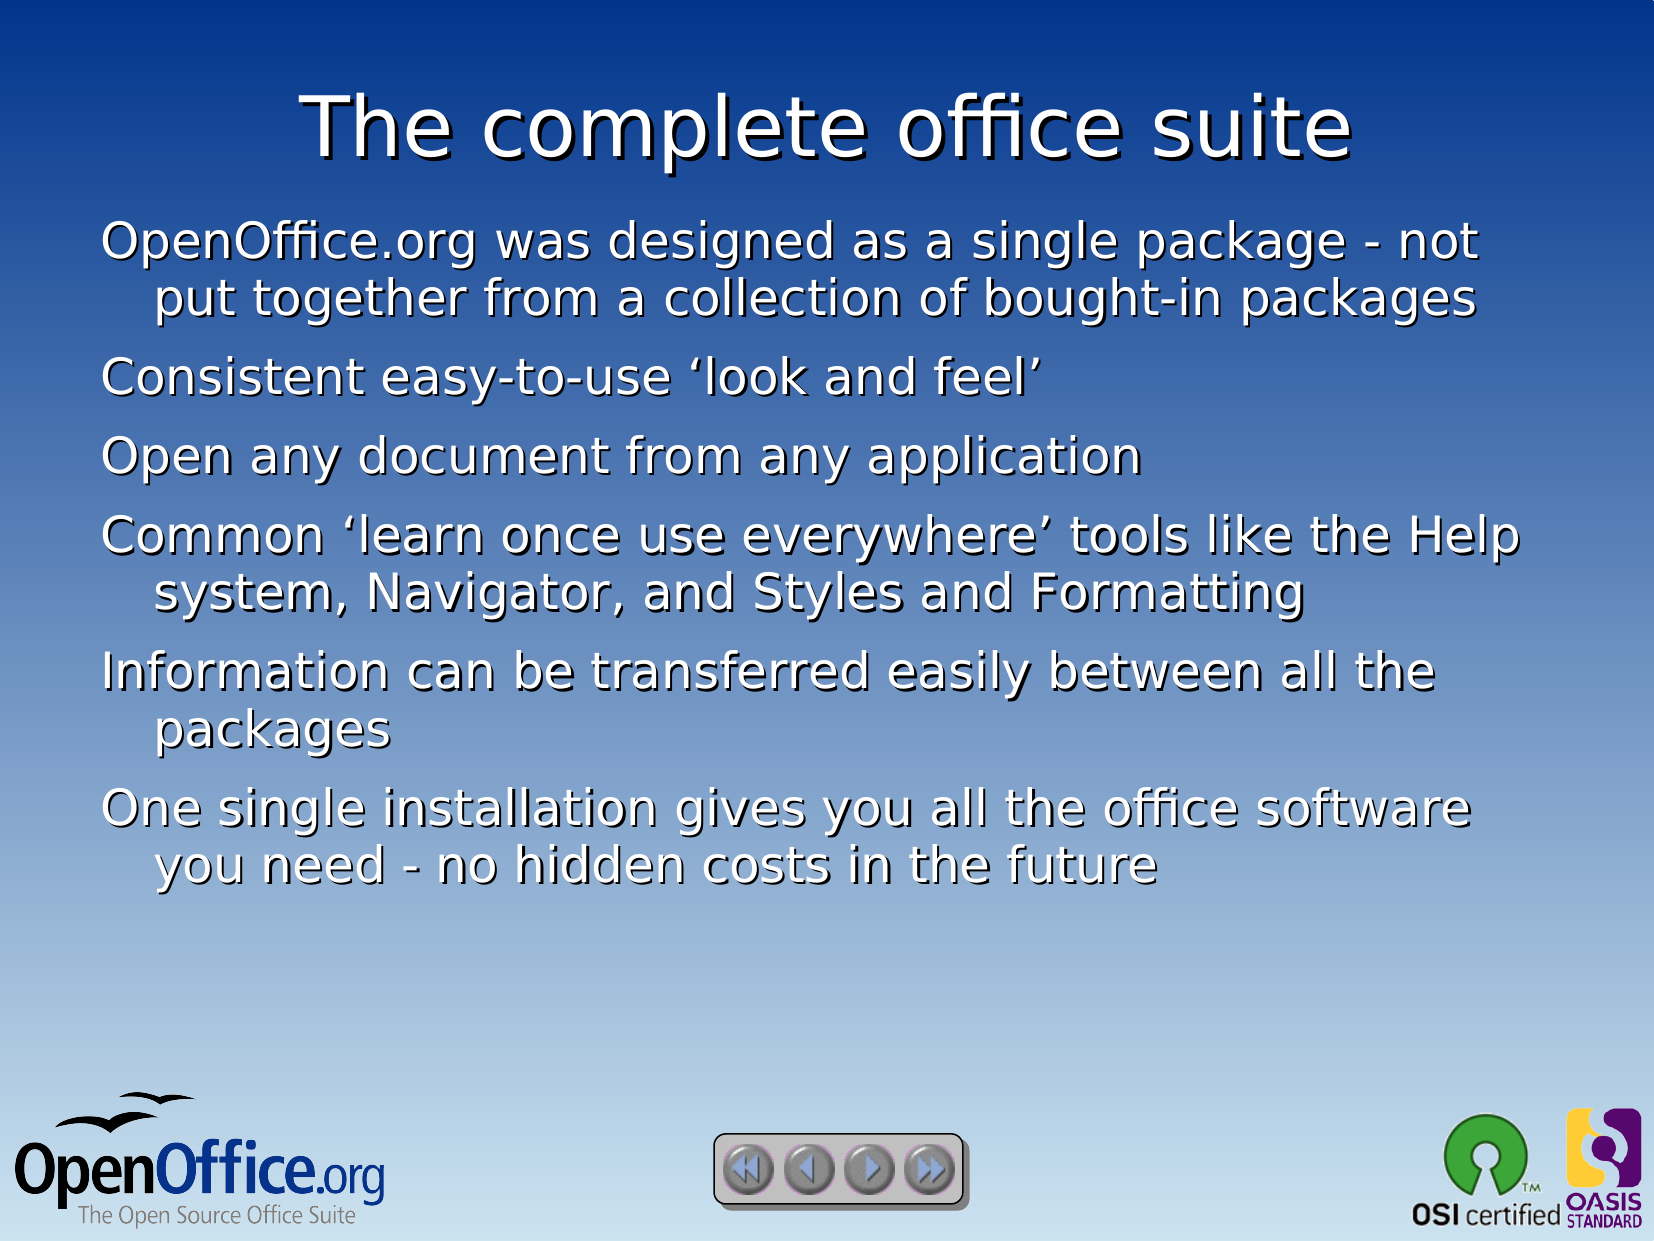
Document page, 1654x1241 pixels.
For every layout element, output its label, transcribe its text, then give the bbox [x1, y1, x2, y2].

title The complete office suite [82, 49, 1571, 208]
list OpenOffice.org was designed as a single package - not put together from a collection of bought-in packages Consistent easy-to-use ‘look and feel’ Open any document from any application Common ‘learn once use everywhere’ tools like the Help system, Navigator, and Styles and Formatting Information can be transferred easily between all the packages One single installation gives you all the office software you need - no hidden costs in the future [82, 212, 1571, 1070]
picture [1405, 1102, 1654, 1238]
picture [15, 1092, 384, 1229]
picture [784, 1144, 835, 1195]
text_box [714, 1133, 963, 1204]
picture [723, 1144, 774, 1195]
picture [844, 1144, 895, 1195]
picture [904, 1144, 955, 1195]
